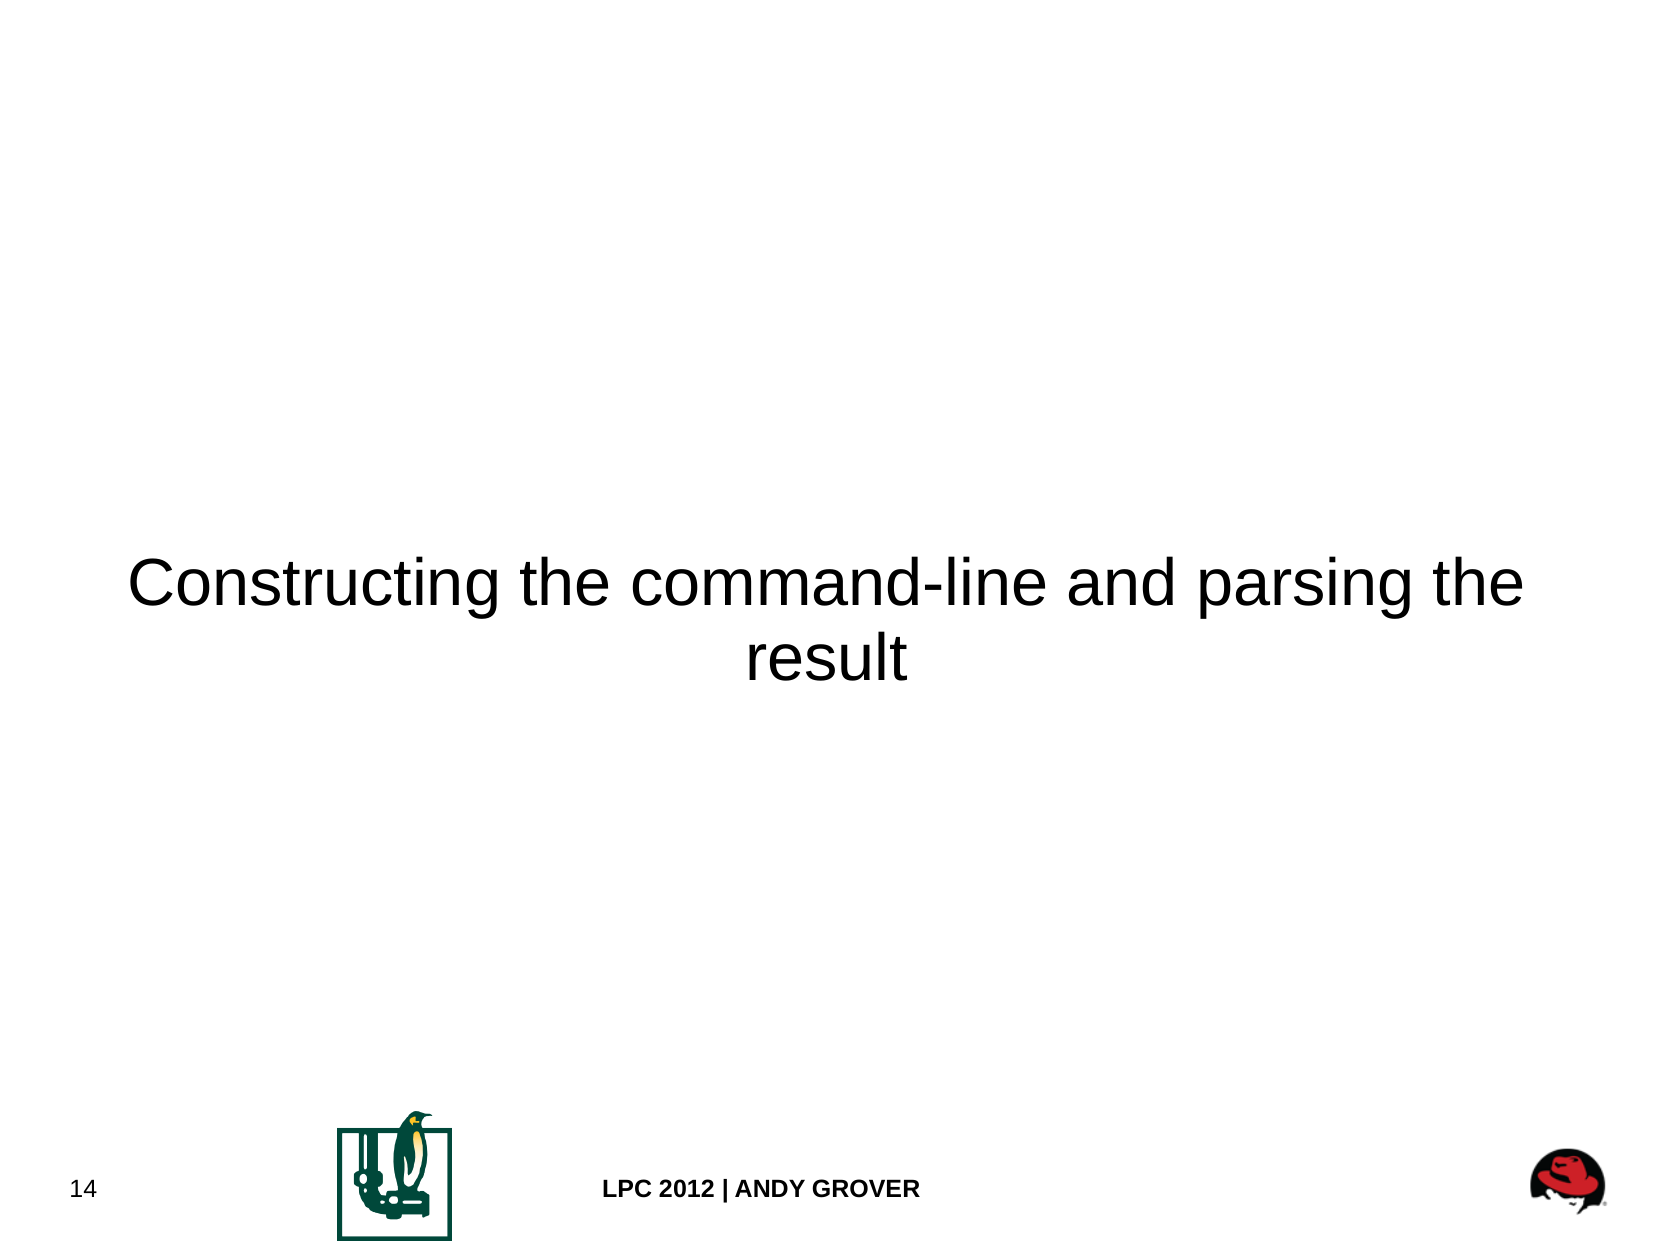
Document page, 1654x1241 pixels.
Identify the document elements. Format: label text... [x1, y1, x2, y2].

subtitle Constructing the command-line and parsing the result [82, 119, 1571, 1121]
picture [337, 1121, 452, 1241]
picture [1529, 1146, 1613, 1224]
